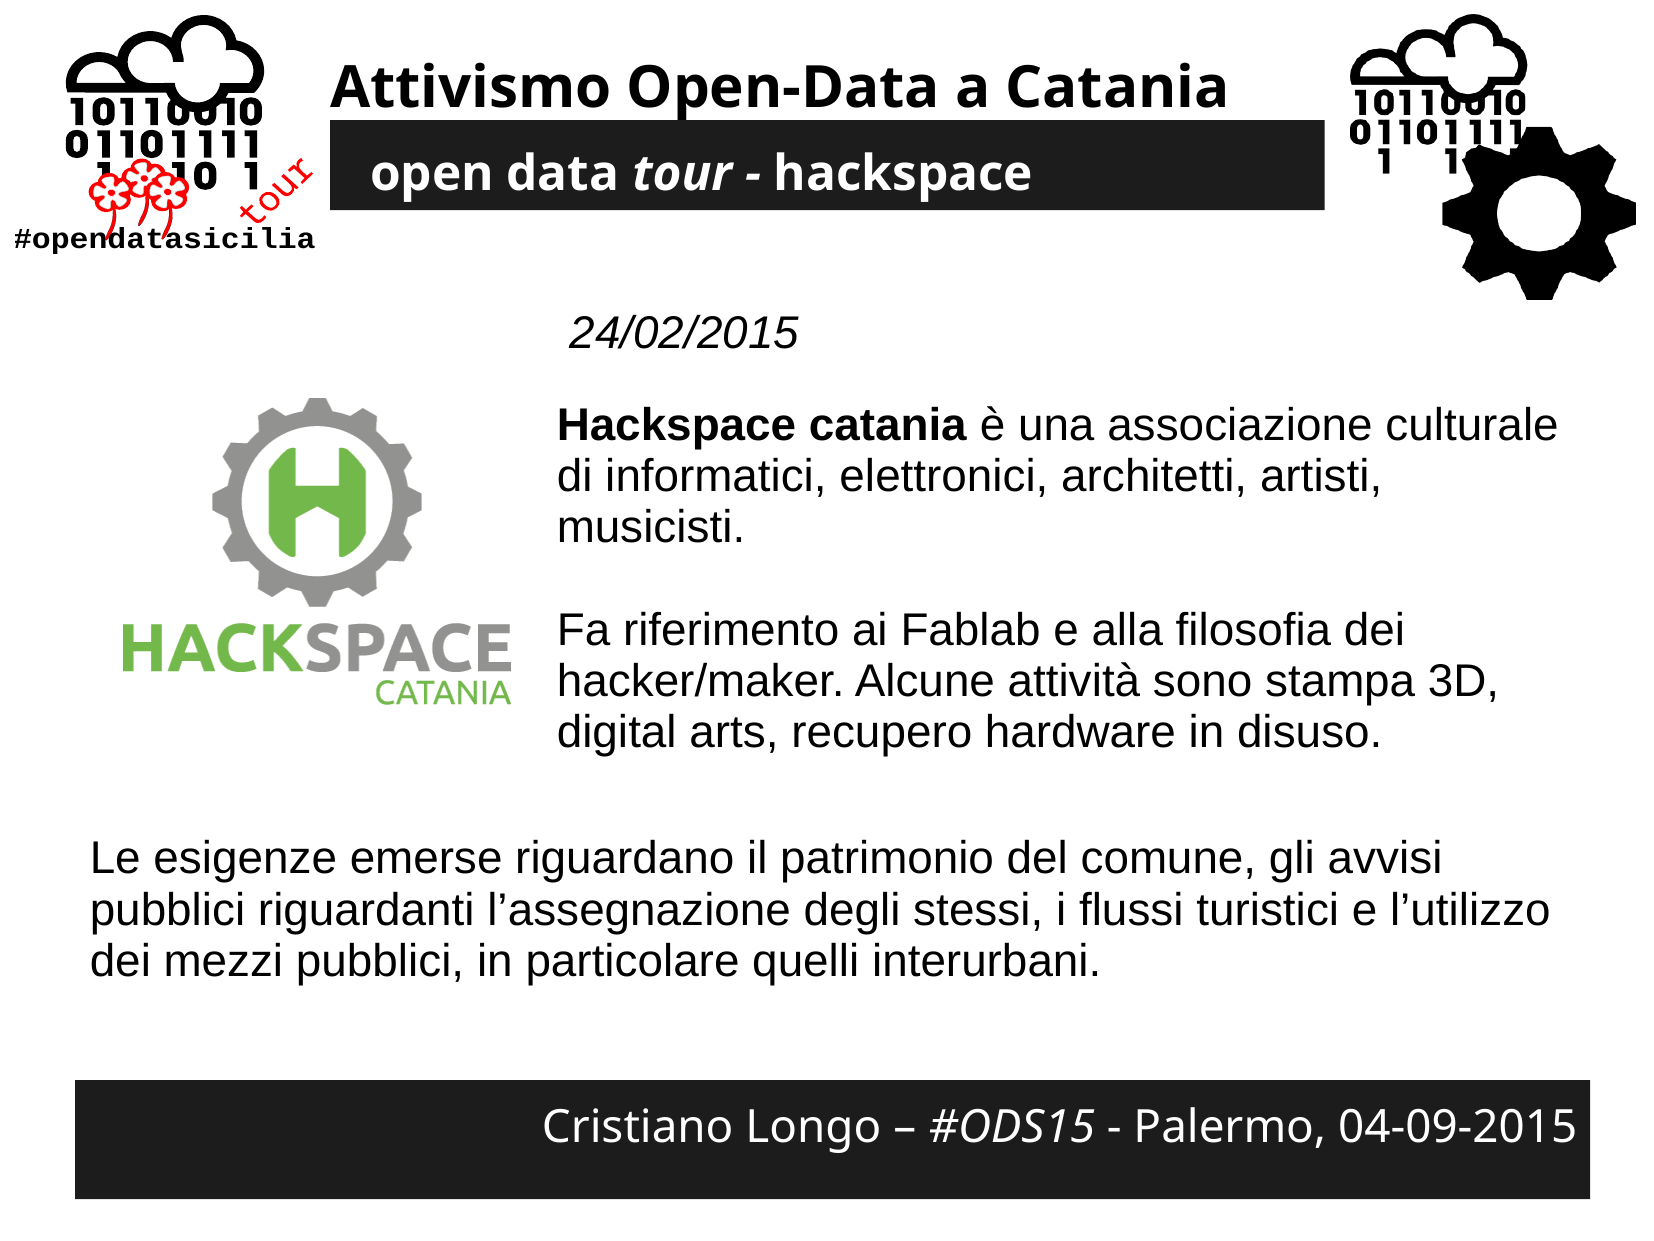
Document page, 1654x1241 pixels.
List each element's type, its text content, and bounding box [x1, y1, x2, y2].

list open data tour - hackspace [330, 120, 1325, 211]
list Attivismo Open-Data a Catania [330, 45, 1321, 120]
text_box Le esigenze emerse riguardano il patrimonio del comune, gli avvisi pubblici riguardanti l’assegnazione degli stessi, i flussi turistici e l’utilizzo dei mezzi pubblici, in particolare quelli interurbani. [75, 825, 1606, 994]
picture [15, 15, 316, 256]
text_box 24/02/2015 [555, 300, 1336, 367]
picture [123, 398, 511, 706]
text_box Hackspace catania è una associazione culturale di informatici, elettronici, architetti, artisti, musicisti. Fa riferimento ai Fablab e alla filosofia dei hacker/maker. Alcune attività sono stampa 3D, digital arts, recupero hardware in disuso. [542, 391, 1576, 766]
list Cristiano Longo – #ODS15 - Palermo, 04-09-2015 [75, 1080, 1591, 1200]
picture [1350, 14, 1636, 301]
